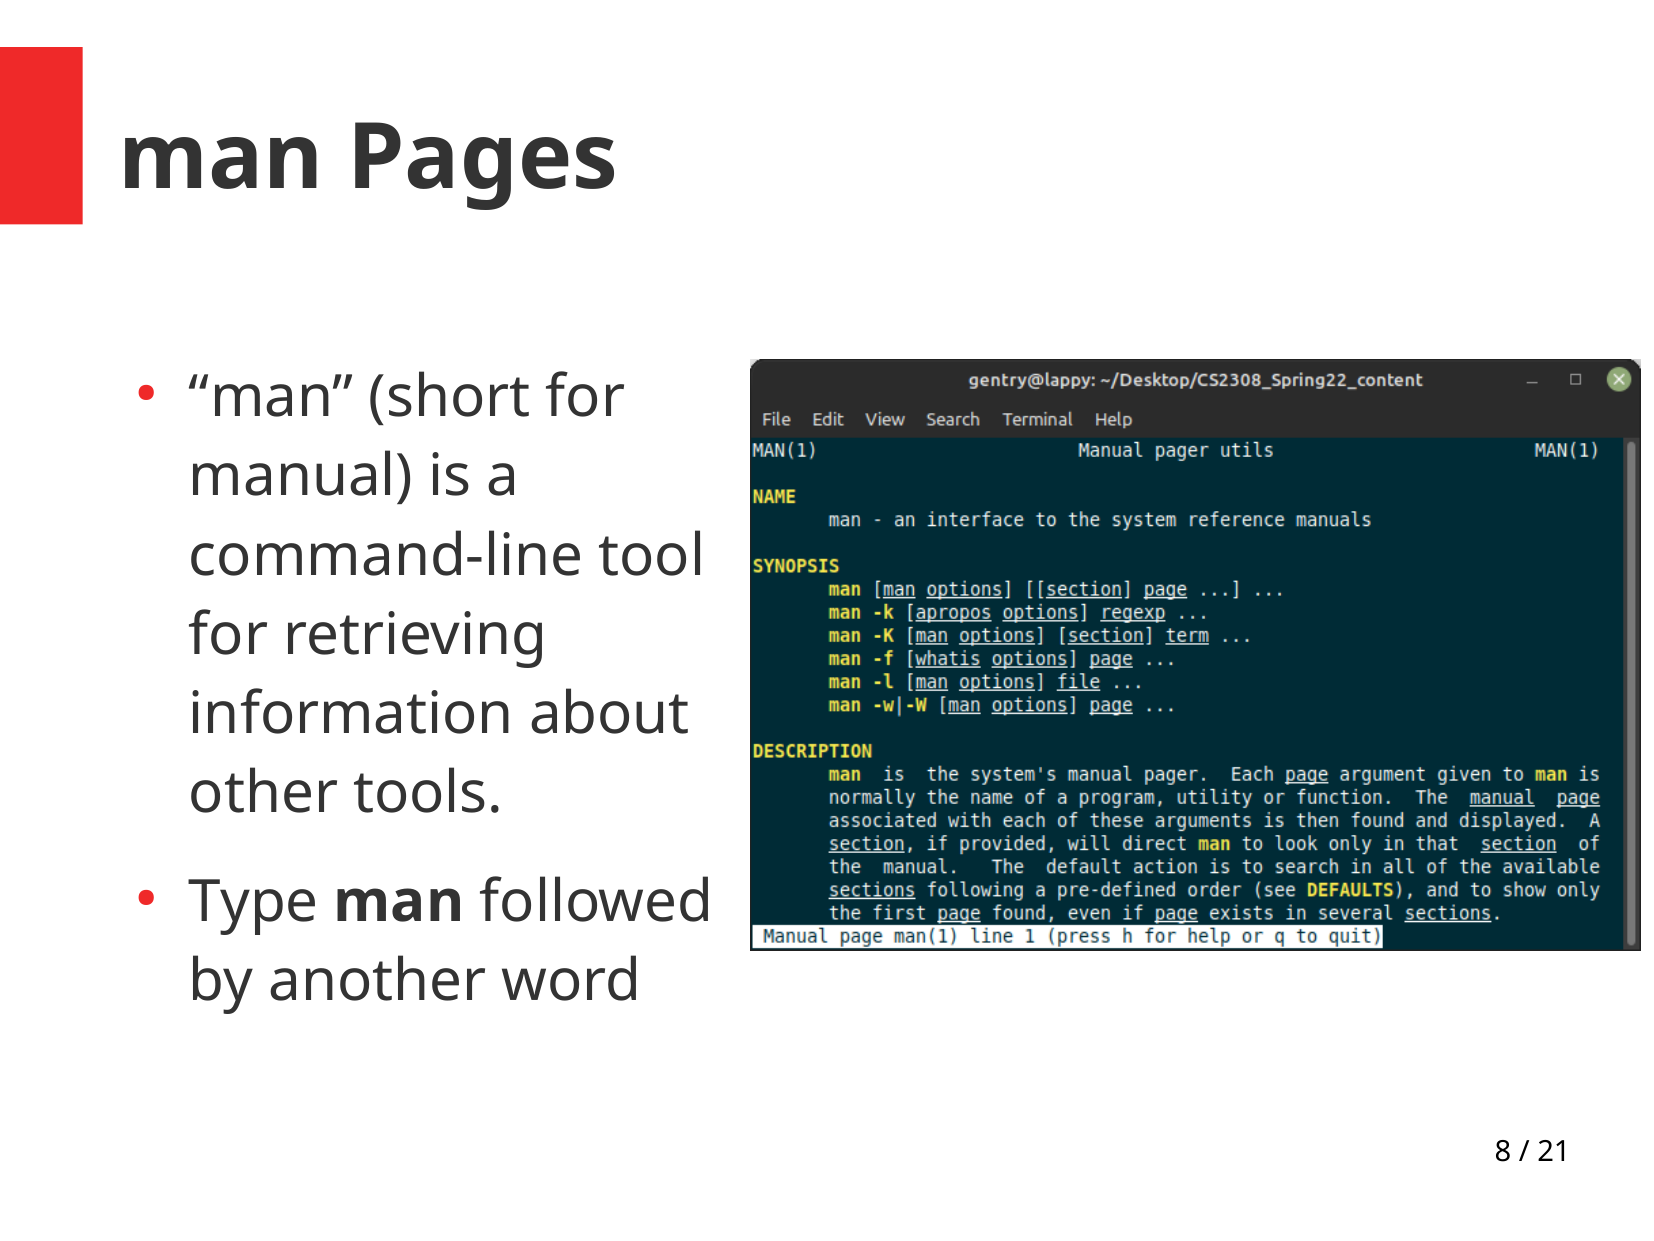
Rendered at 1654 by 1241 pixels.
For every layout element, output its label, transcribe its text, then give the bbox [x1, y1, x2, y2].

picture [750, 359, 1641, 951]
title man Pages [118, 49, 1571, 257]
list “man” (short for manual) is a command-line tool for retrieving information about other tools. Type man followed by another word [118, 354, 721, 1074]
